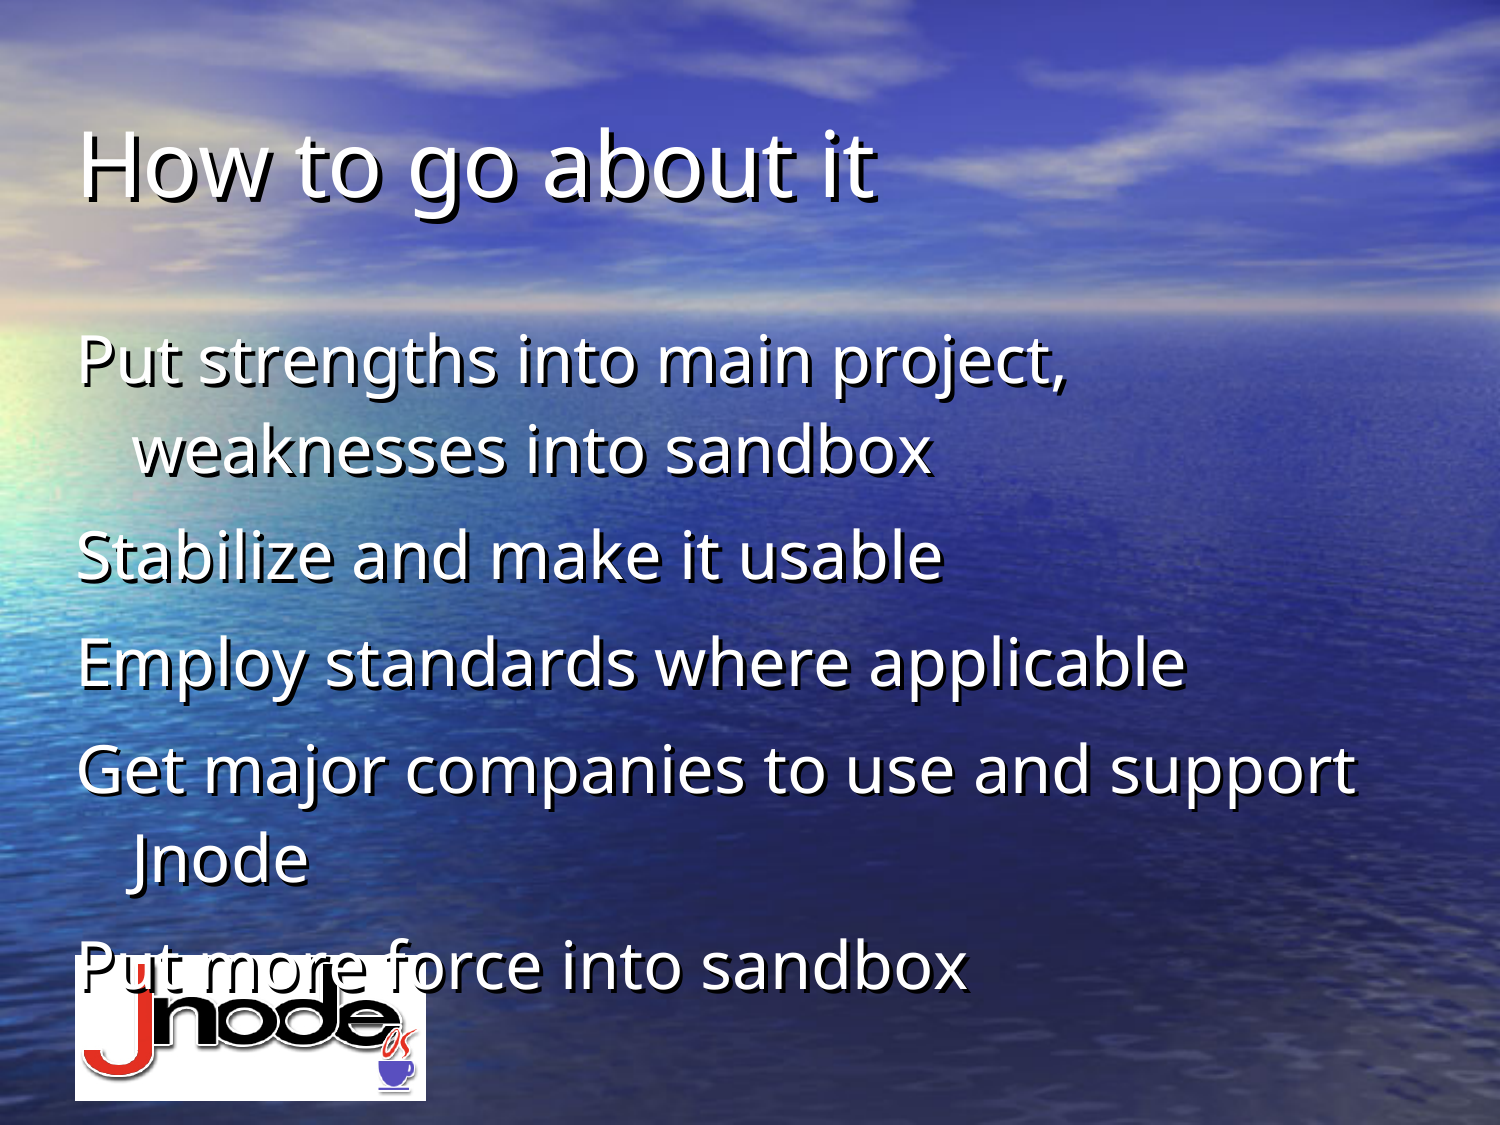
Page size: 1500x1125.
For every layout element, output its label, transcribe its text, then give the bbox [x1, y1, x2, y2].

list Put strengths into main project, weaknesses into sandbox Stabilize and make it usable Employ standards where applicable Get major companies to use and support Jnode Put more force into sandbox [75, 312, 1426, 988]
picture [0, 0, 1500, 1125]
title How to go about it [75, 47, 1426, 276]
